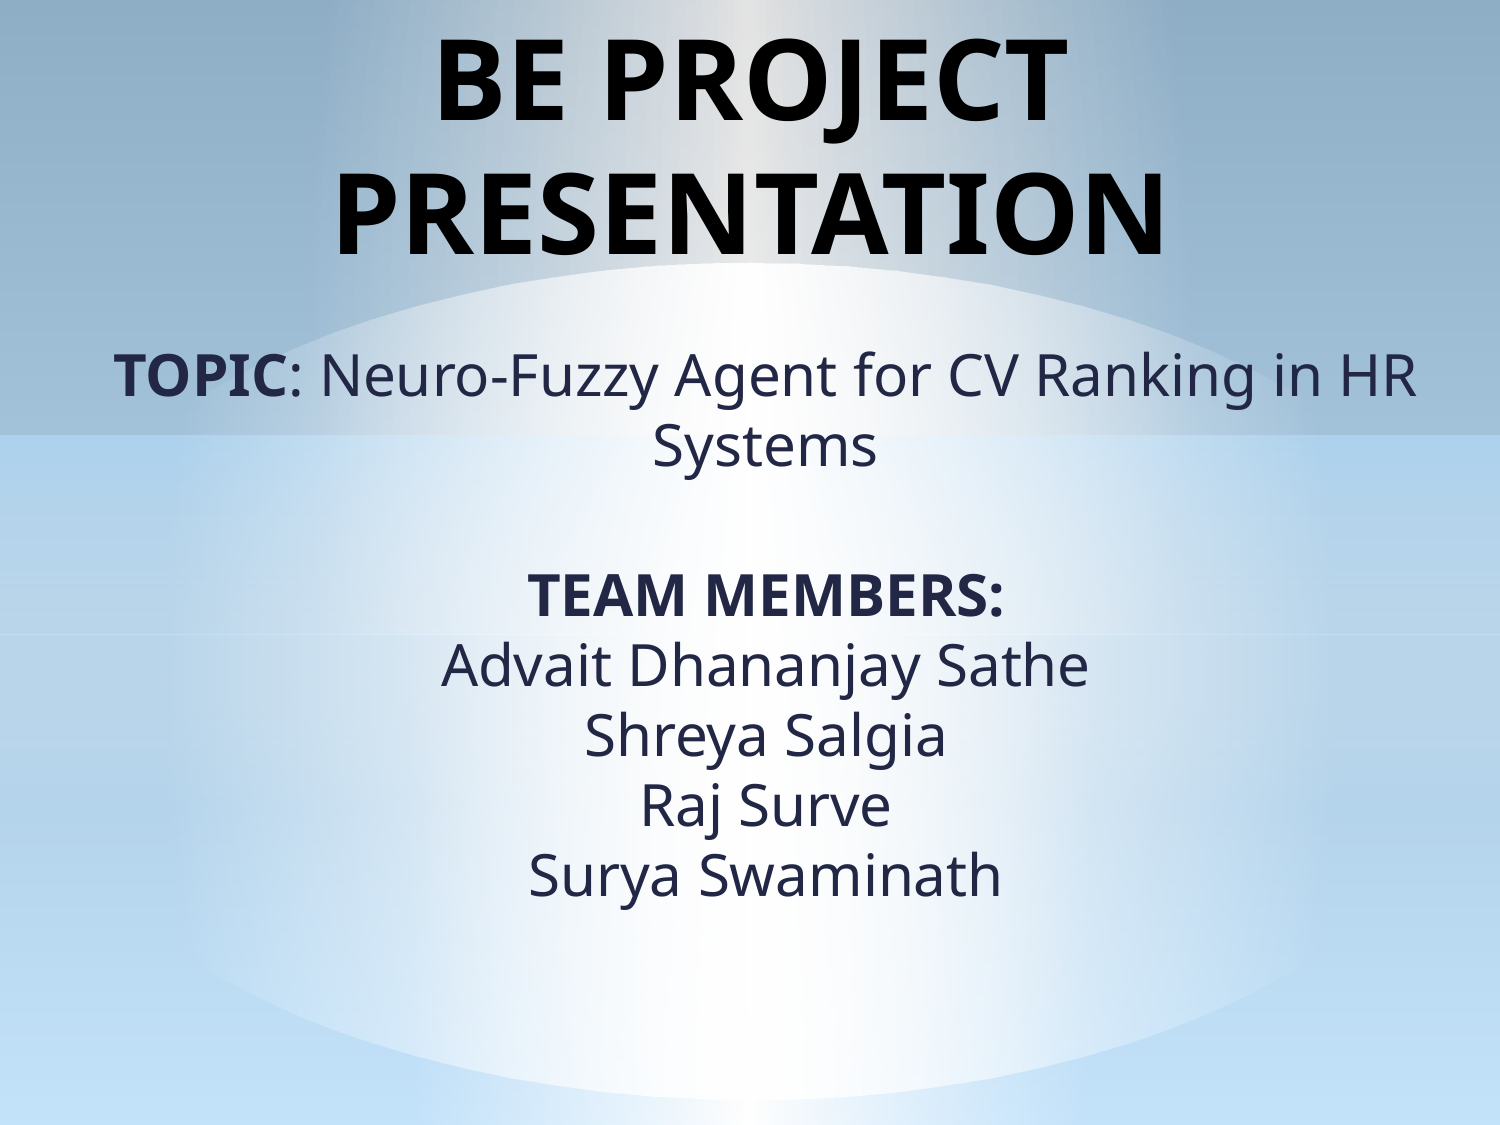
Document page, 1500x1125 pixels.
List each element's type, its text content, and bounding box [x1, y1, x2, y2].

subtitle TOPIC: Neuro-Fuzzy Agent for CV Ranking in HR Systems TEAM MEMBERS: Advait Dhananjay Sathe Shreya Salgia Raj Surve Surya Swaminath [47, 330, 1485, 1004]
title BE PROJECT PRESENTATION [134, 0, 1338, 300]
